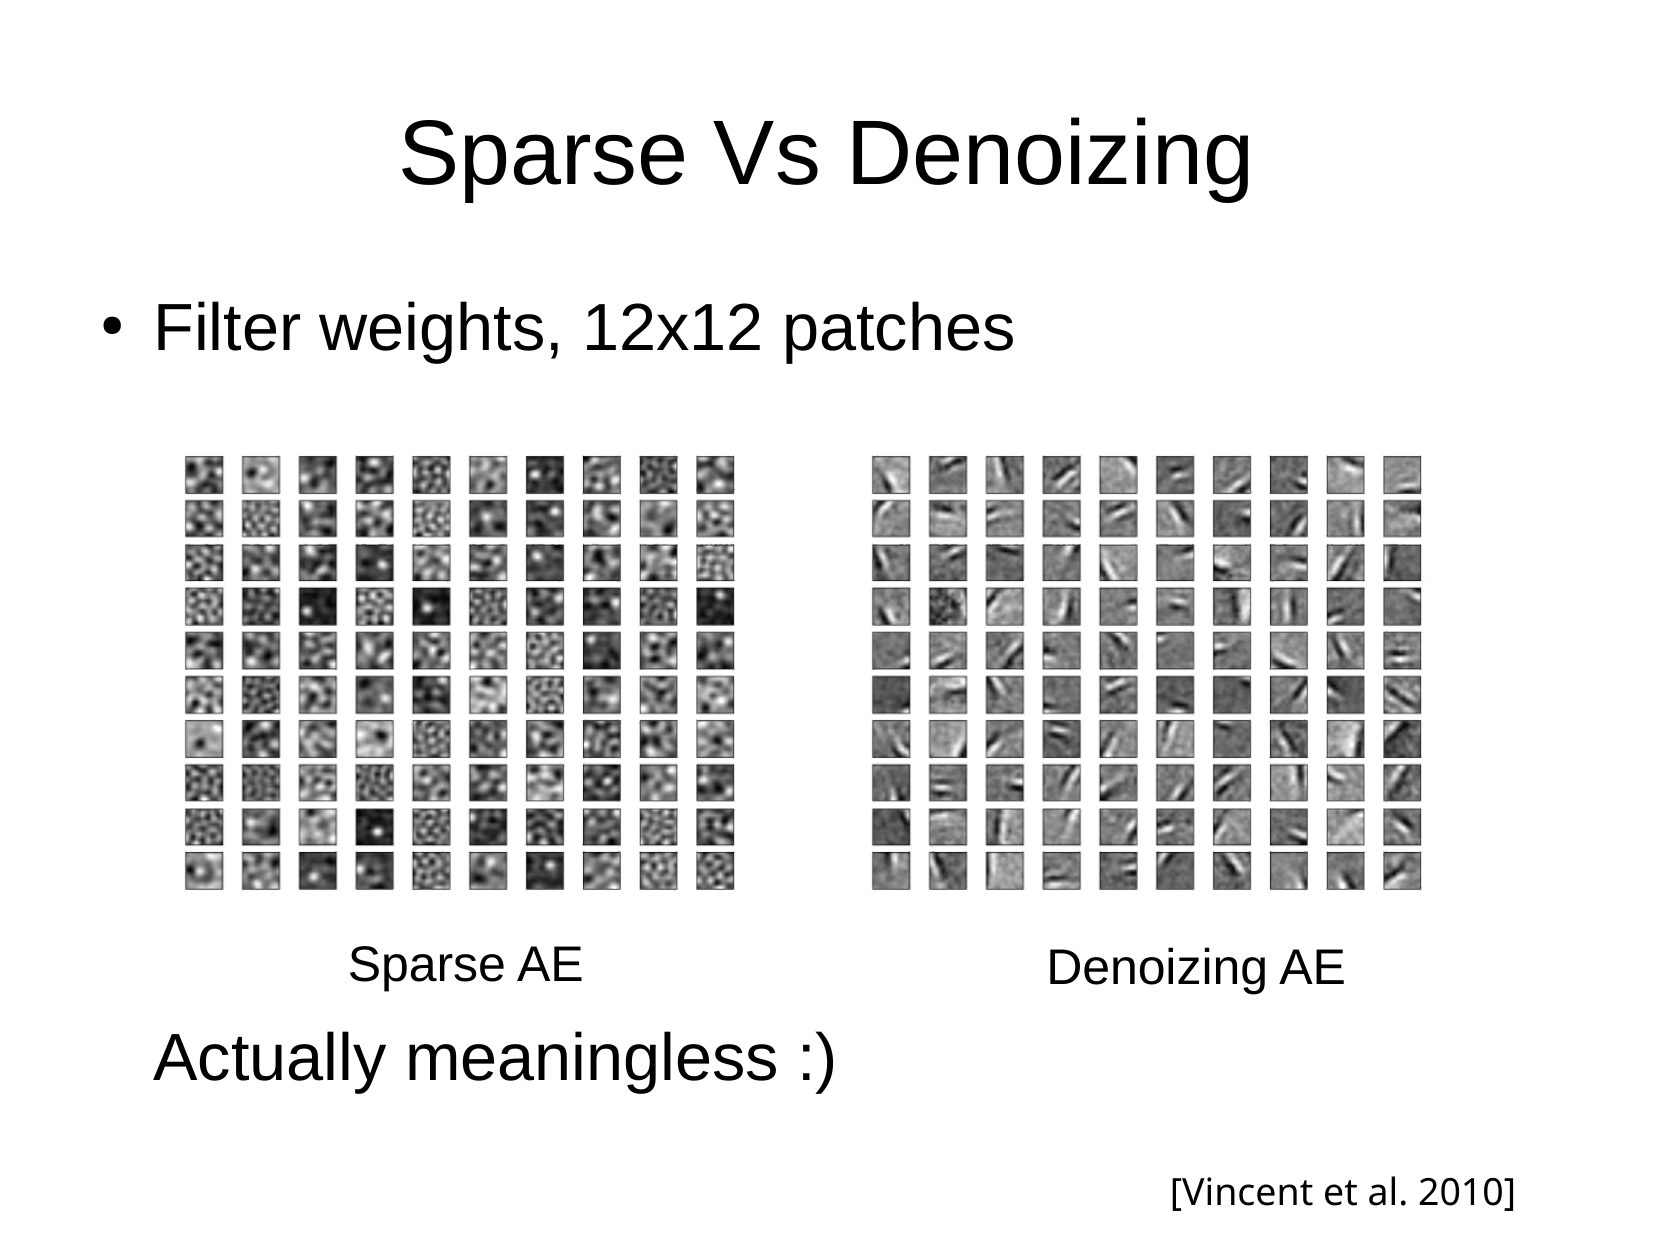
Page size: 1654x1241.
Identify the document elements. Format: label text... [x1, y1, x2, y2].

text_box Sparse AE [276, 935, 593, 1026]
text_box Denoizing AE [975, 939, 1413, 1011]
title Sparse Vs Denoizing [82, 49, 1571, 257]
text_box [Vincent et al. 2010] [1154, 1158, 1570, 1217]
list Filter weights, 12x12 patches Actually meaningless :) [82, 290, 1571, 1216]
picture [90, 402, 1498, 943]
